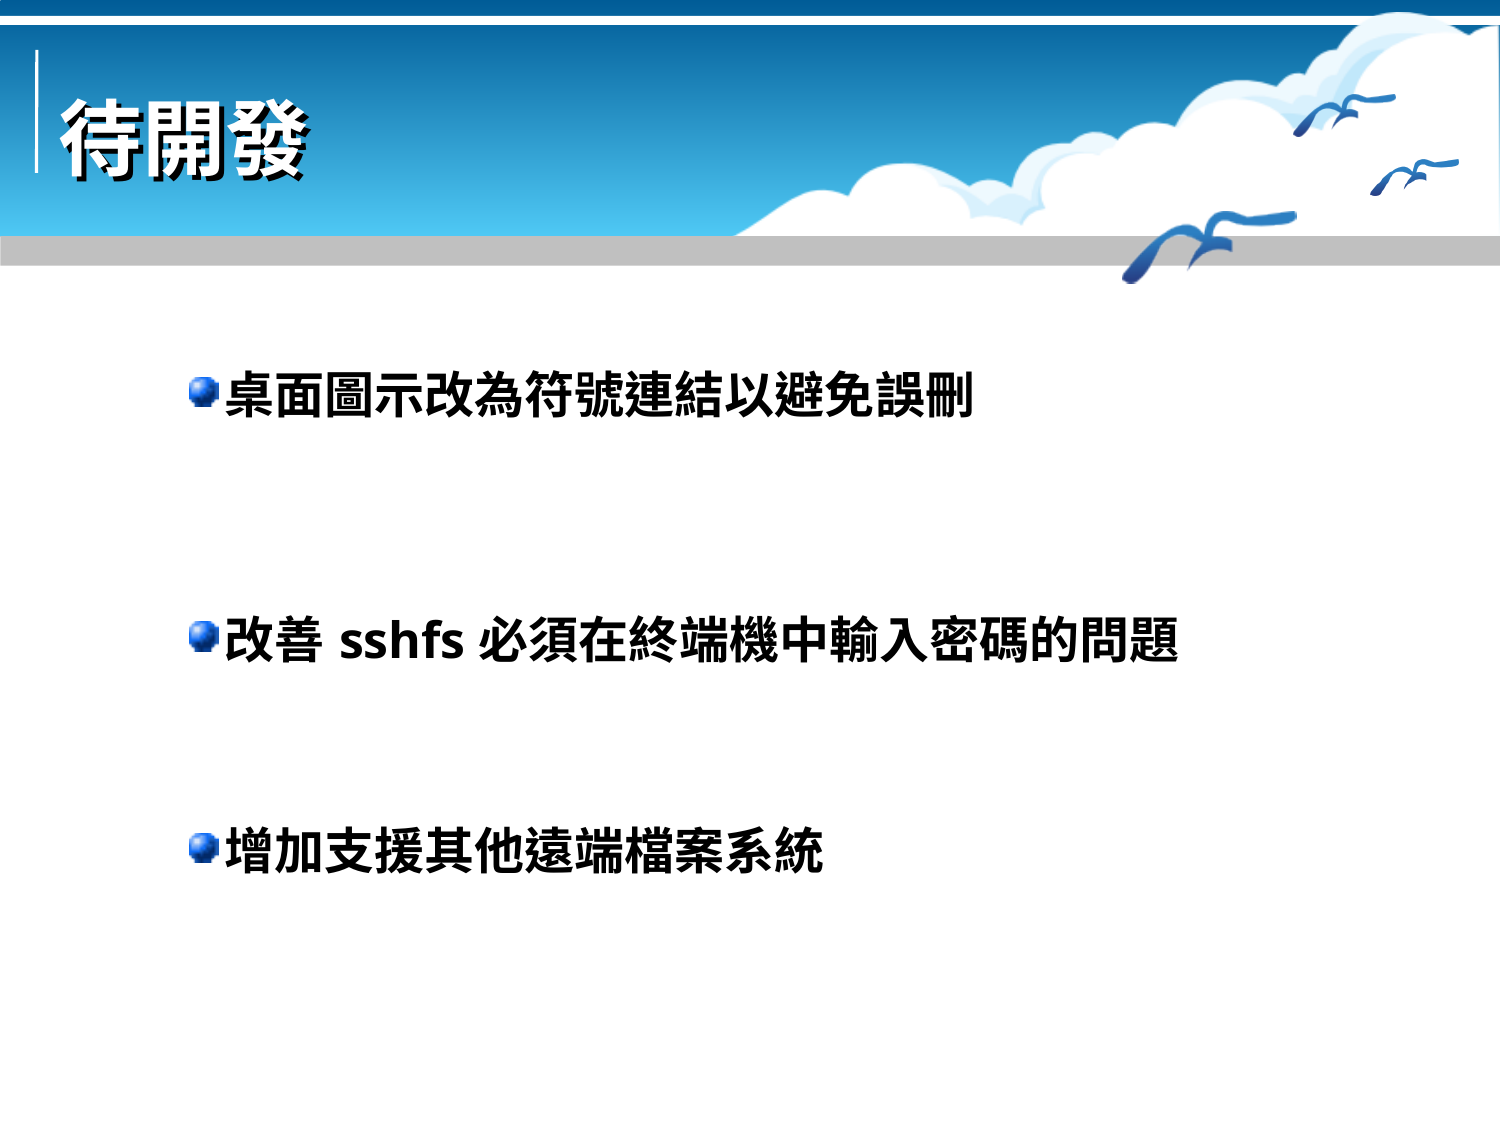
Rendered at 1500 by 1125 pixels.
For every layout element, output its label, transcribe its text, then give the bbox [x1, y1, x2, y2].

list 桌面圖示改為符號連結以避免誤刪 改善sshfs必須在終端機中輸入密碼的問題 增加支援其他遠端檔案系統 [189, 319, 1295, 960]
picture [730, 12, 1500, 284]
title 待開發 [59, 86, 1465, 186]
